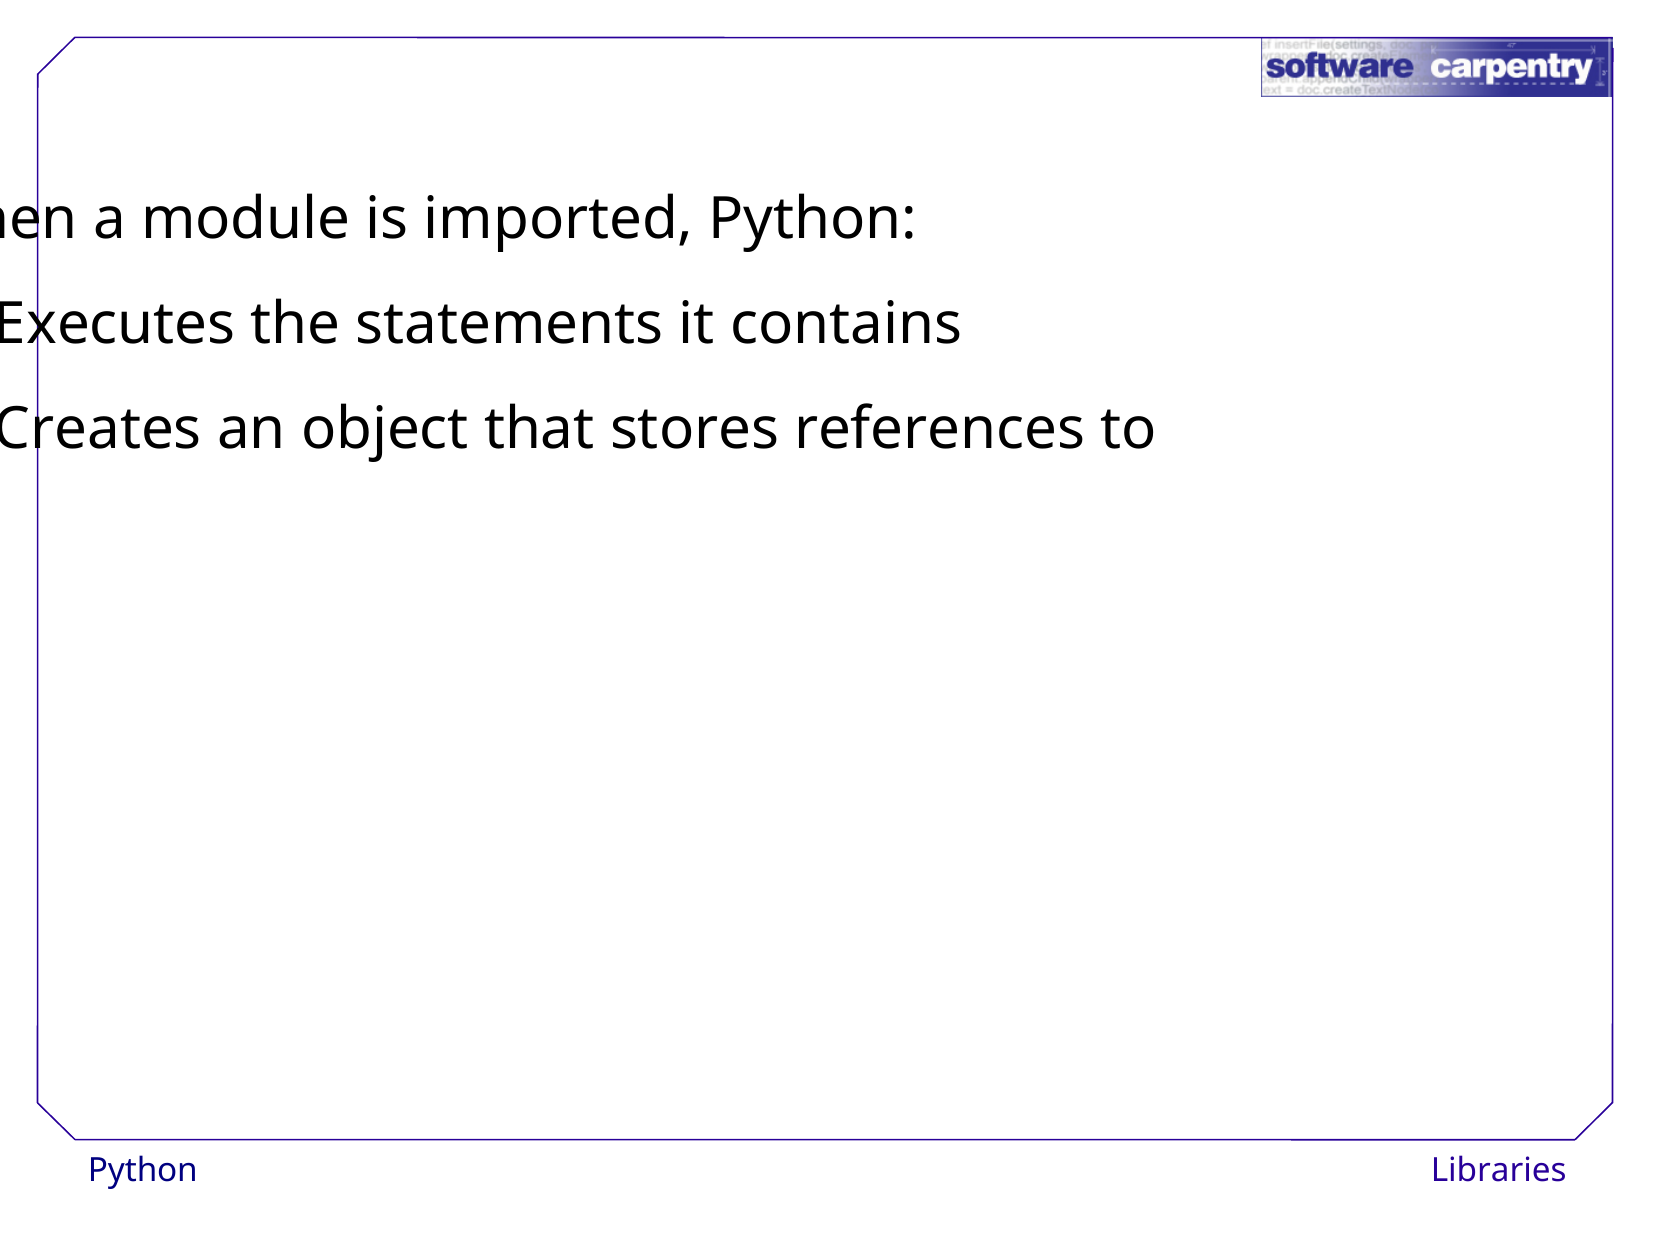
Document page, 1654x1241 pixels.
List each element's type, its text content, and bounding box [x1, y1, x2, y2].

picture [1261, 39, 1613, 97]
text_box When a module is imported, Python: Executes the statements it contains Creates an object that stores references to the top-level items in that module [0, 137, 1617, 574]
